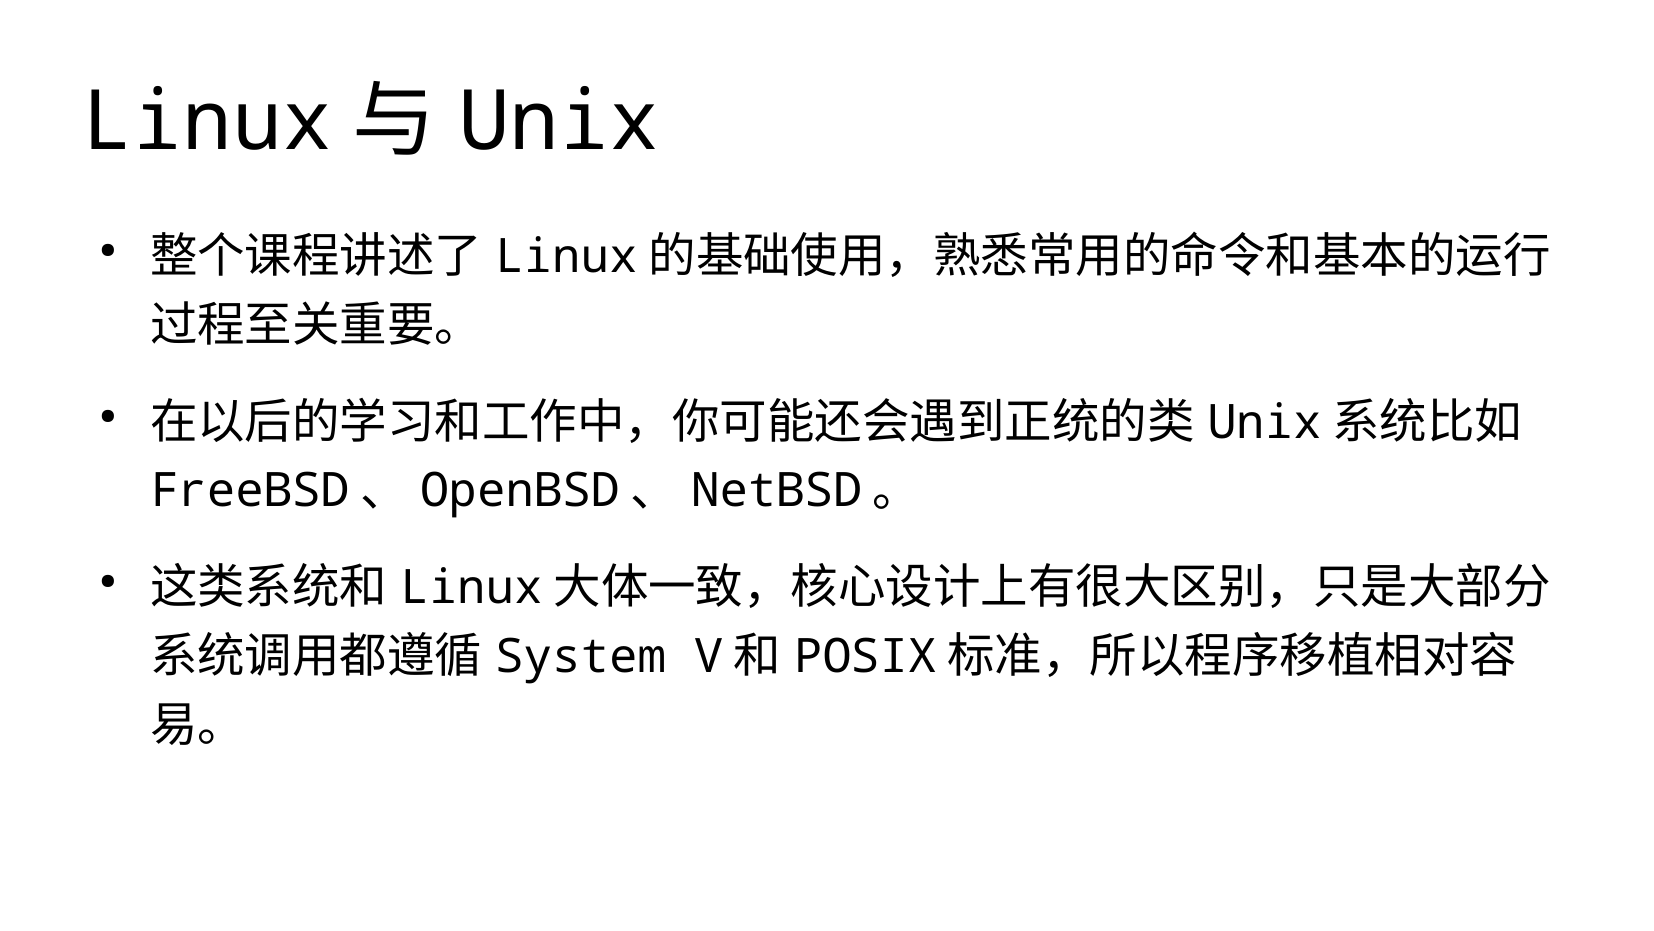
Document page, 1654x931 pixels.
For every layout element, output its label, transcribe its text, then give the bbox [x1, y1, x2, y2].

title Linux与Unix [82, 37, 1571, 189]
list 整个课程讲述了Linux的基础使用，熟悉常用的命令和基本的运行过程至关重要。 在以后的学习和工作中，你可能还会遇到正统的类Unix系统比如FreeBSD、OpenBSD、NetBSD。 这类系统和Linux大体一致，核心设计上有很大区别，只是大部分系统调用都遵循System V和POSIX标准，所以程序移植相对容易。 [82, 217, 1571, 758]
